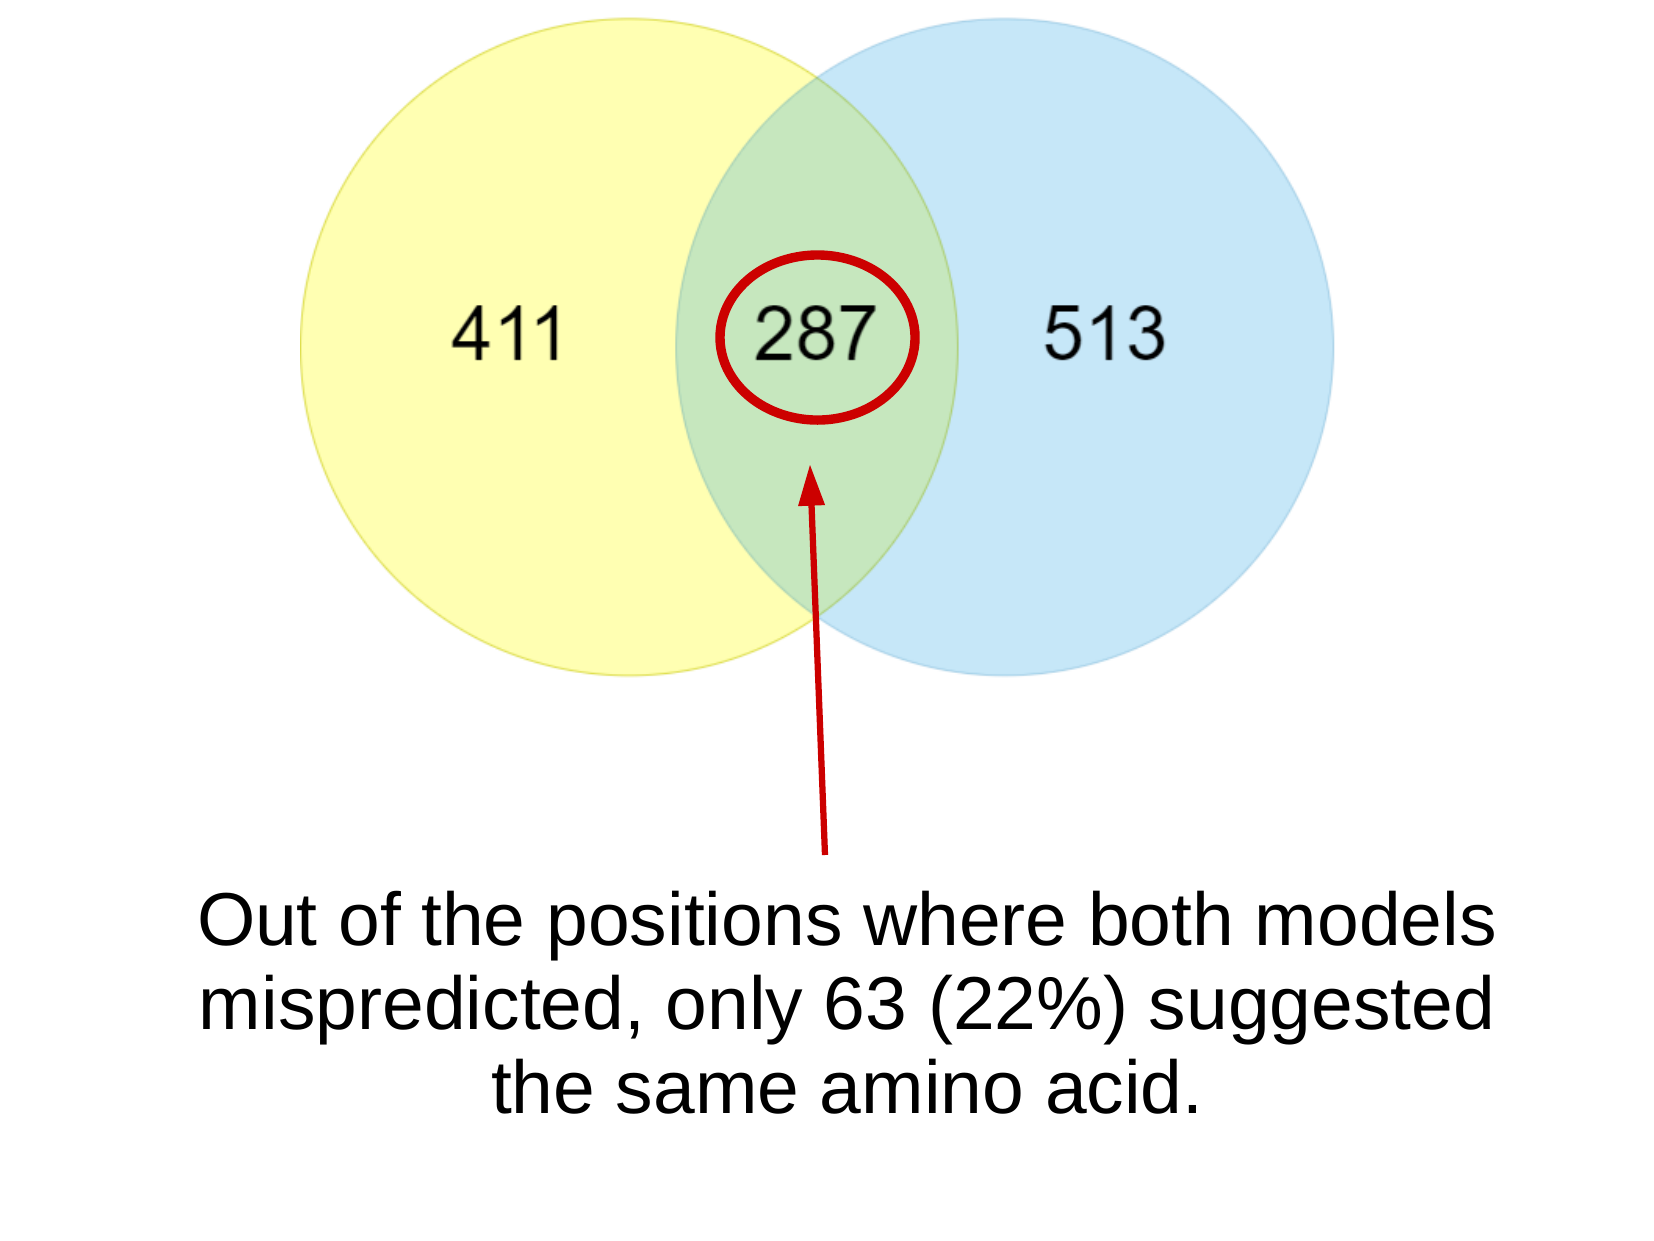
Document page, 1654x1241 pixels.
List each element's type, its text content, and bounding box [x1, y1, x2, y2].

text_box [405, 704, 1306, 870]
picture [300, 0, 1336, 871]
text_box Out of the positions where both models mispredicted, only 63 (22%) suggested the same amino acid. [165, 870, 1531, 1241]
